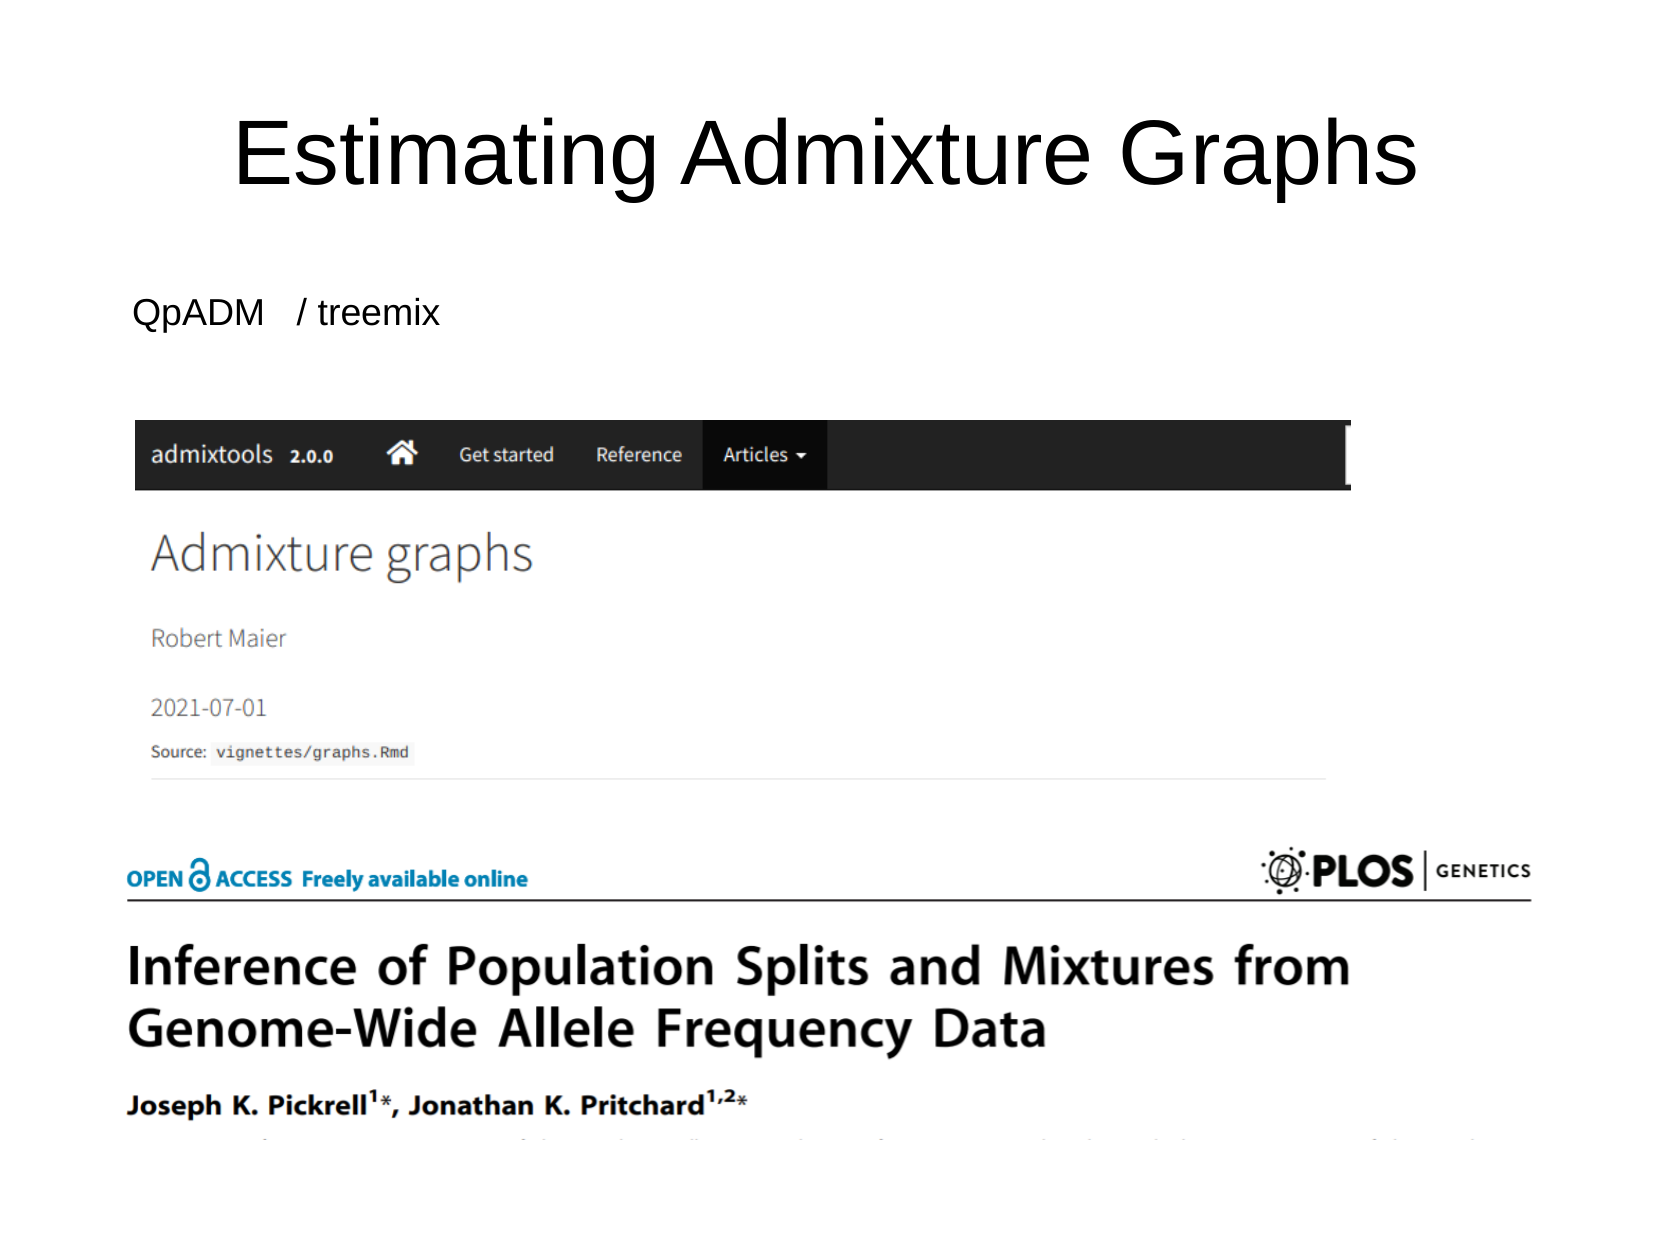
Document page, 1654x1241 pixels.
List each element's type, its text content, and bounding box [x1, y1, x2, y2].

picture [86, 823, 1576, 1141]
text_box QpADM / treemix [117, 284, 870, 384]
picture [135, 420, 1351, 796]
title Estimating Admixture Graphs [82, 49, 1571, 257]
